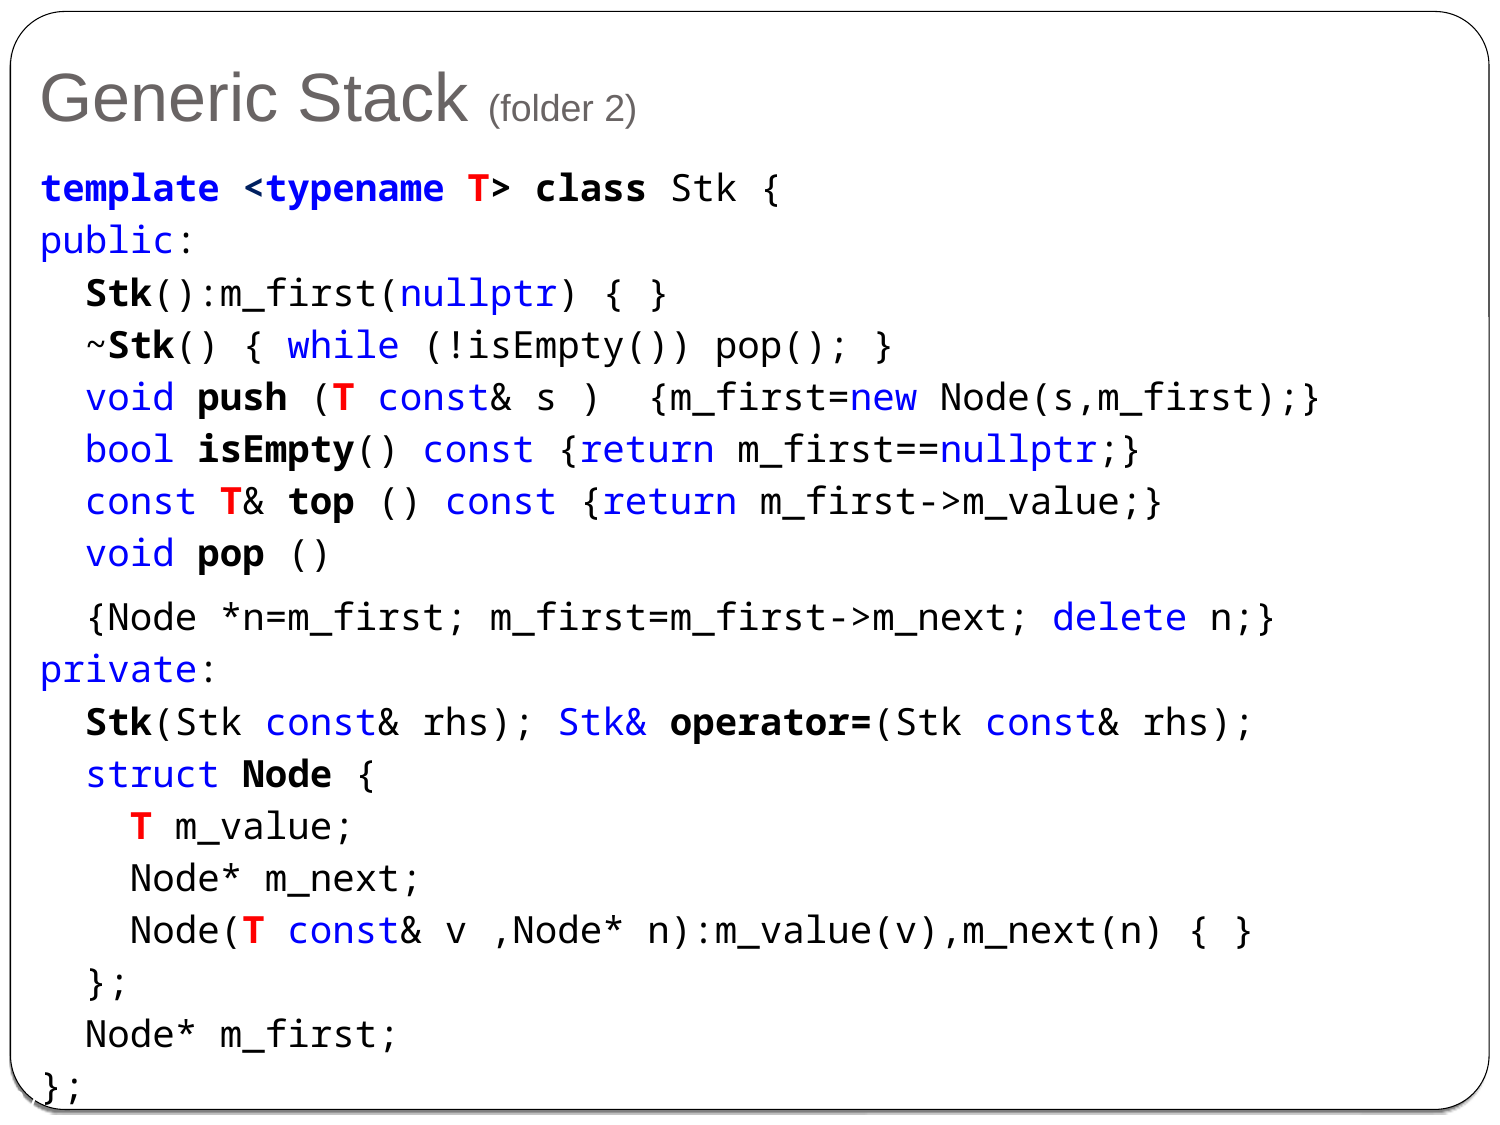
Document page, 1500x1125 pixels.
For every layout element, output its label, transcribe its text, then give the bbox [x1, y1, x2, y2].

list template <typename T> class Stk { public: Stk():m_first(nullptr) { } ~Stk() { while (!isEmpty()) pop(); } void push (T const& s ) {m_first=new Node(s,m_first);} bool isEmpty() const {return m_first==nullptr;} const T& top () const {return m_first->m_value;} void pop () {Node *n=m_first; m_first=m_first->m_next; delete n;} private: Stk(Stk const& rhs); Stk& operator=(Stk const& rhs); struct Node { T m_value; Node* m_next; Node(T const& v ,Node* n):m_value(v),m_next(n) { } }; Node* m_first; }; [24, 149, 1475, 1088]
slide_number <number> [0, 1074, 50, 1125]
title Generic Stack (folder 2) [24, 45, 1450, 149]
